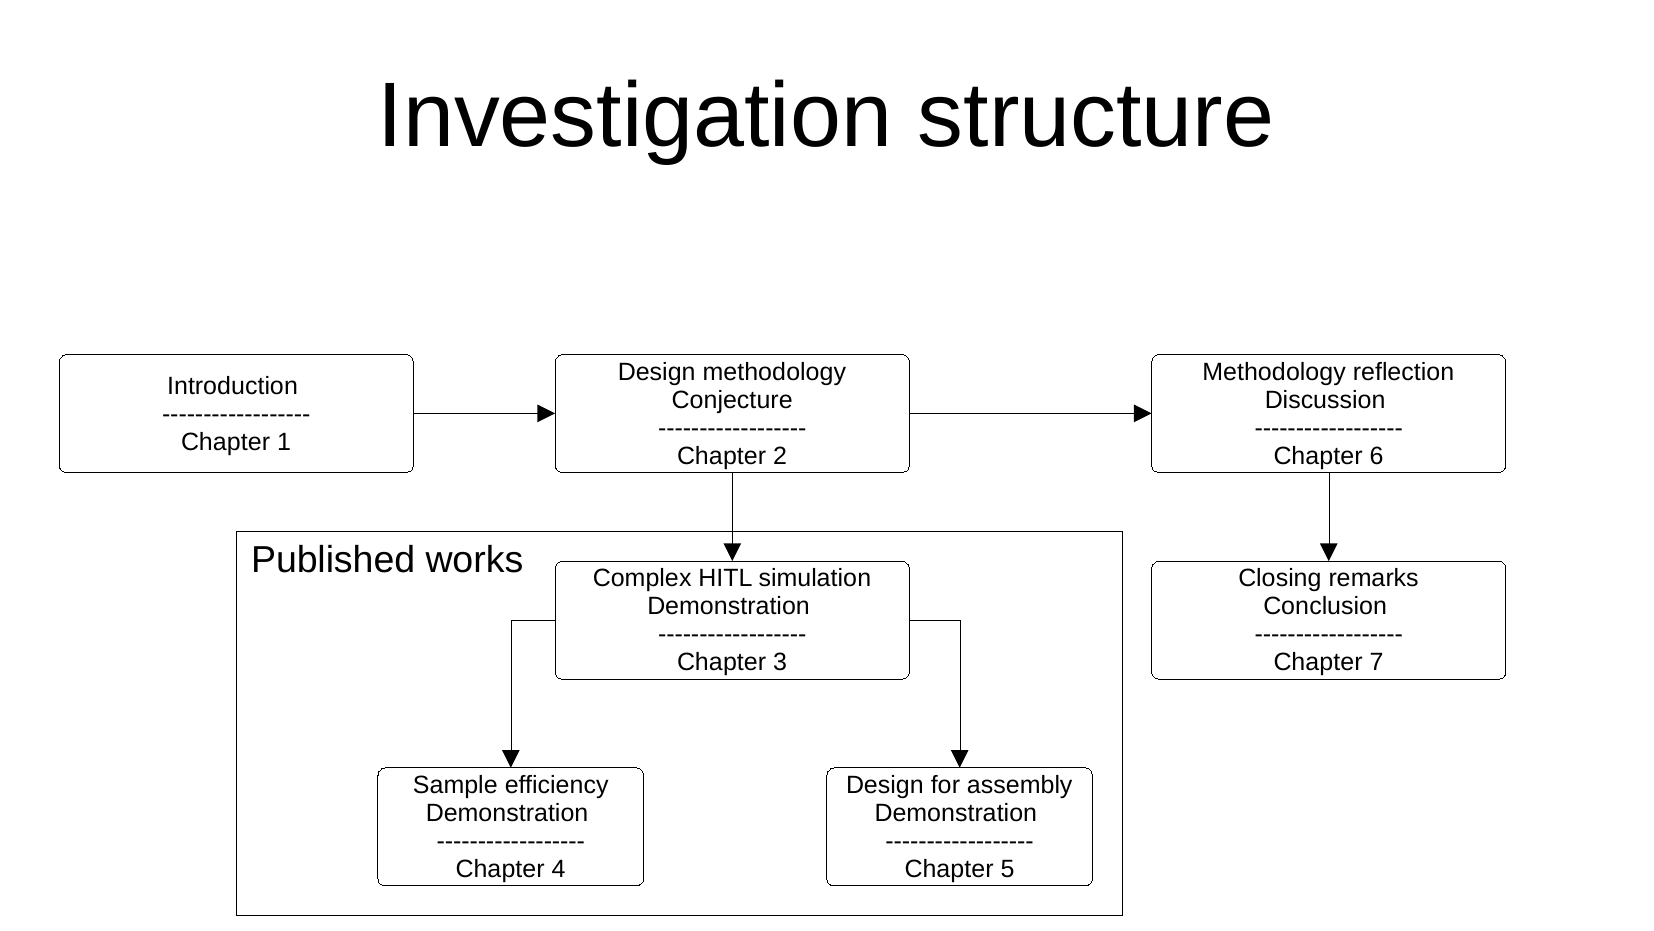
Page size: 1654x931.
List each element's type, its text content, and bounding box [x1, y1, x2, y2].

text_box Introduction ------------------ Chapter 1 [59, 354, 414, 473]
text_box Design methodology Conjecture ------------------ Chapter 2 [555, 354, 910, 473]
text_box Published works [236, 531, 1123, 916]
title Investigation structure [82, 37, 1571, 193]
text_box Methodology reflection Discussion ------------------ Chapter 6 [1151, 354, 1506, 473]
text_box Closing remarks Conclusion ------------------ Chapter 7 [1151, 561, 1506, 680]
